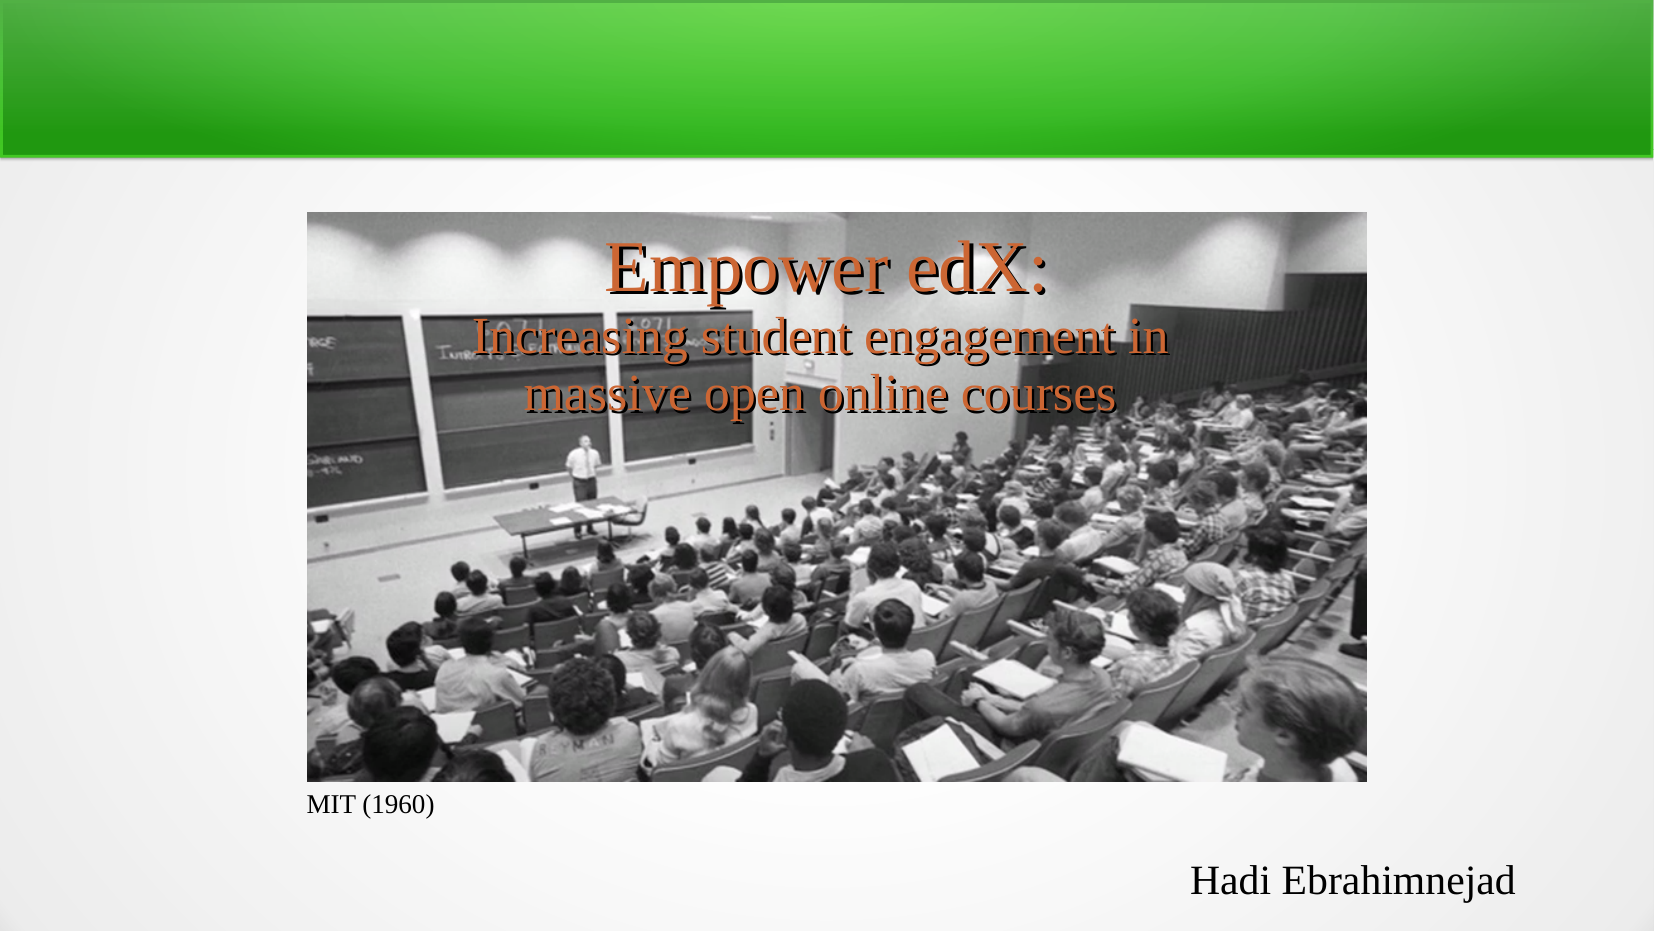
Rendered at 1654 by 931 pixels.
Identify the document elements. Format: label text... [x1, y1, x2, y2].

text_box MIT (1960) [129, 781, 461, 866]
subtitle Empower edX: Increasing student engagement in massive open online courses Hadi Ebrahimnejad [82, 129, 1571, 922]
